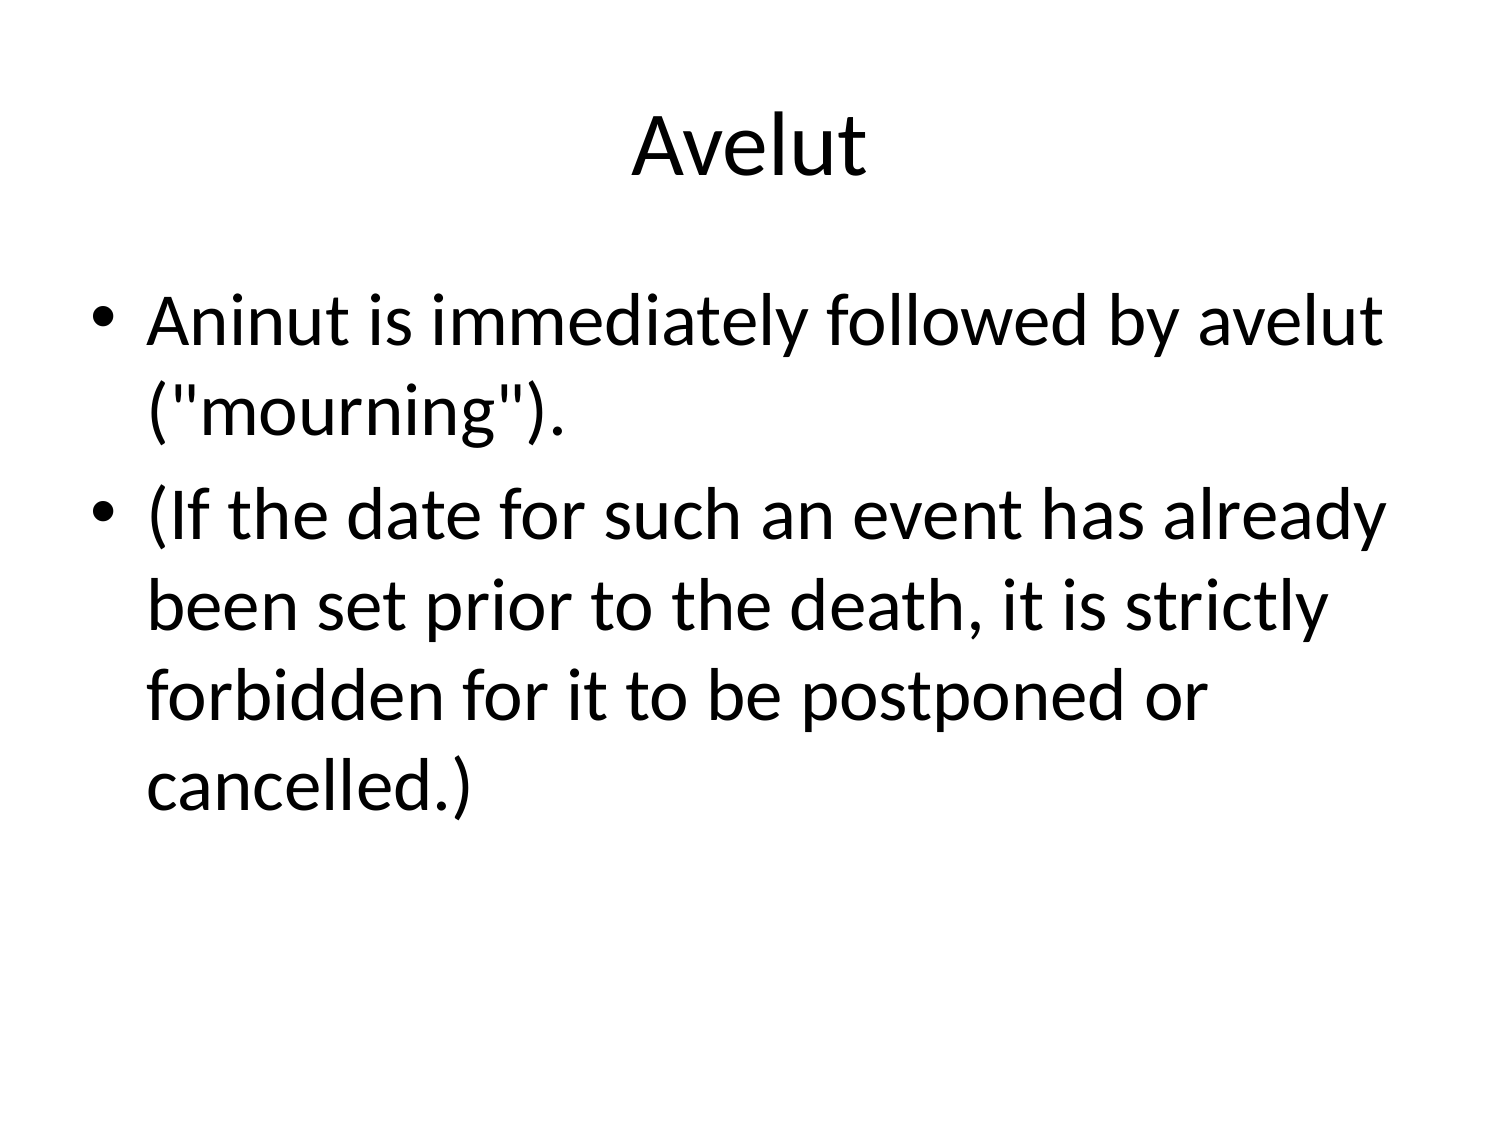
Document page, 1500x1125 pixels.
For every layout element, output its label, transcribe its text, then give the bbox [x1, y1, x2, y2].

list Aninut is immediately followed by avelut ("mourning"). (If the date for such an event has already been set prior to the death, it is strictly forbidden for it to be postponed or cancelled.) [75, 262, 1425, 1005]
title Avelut [75, 45, 1425, 233]
